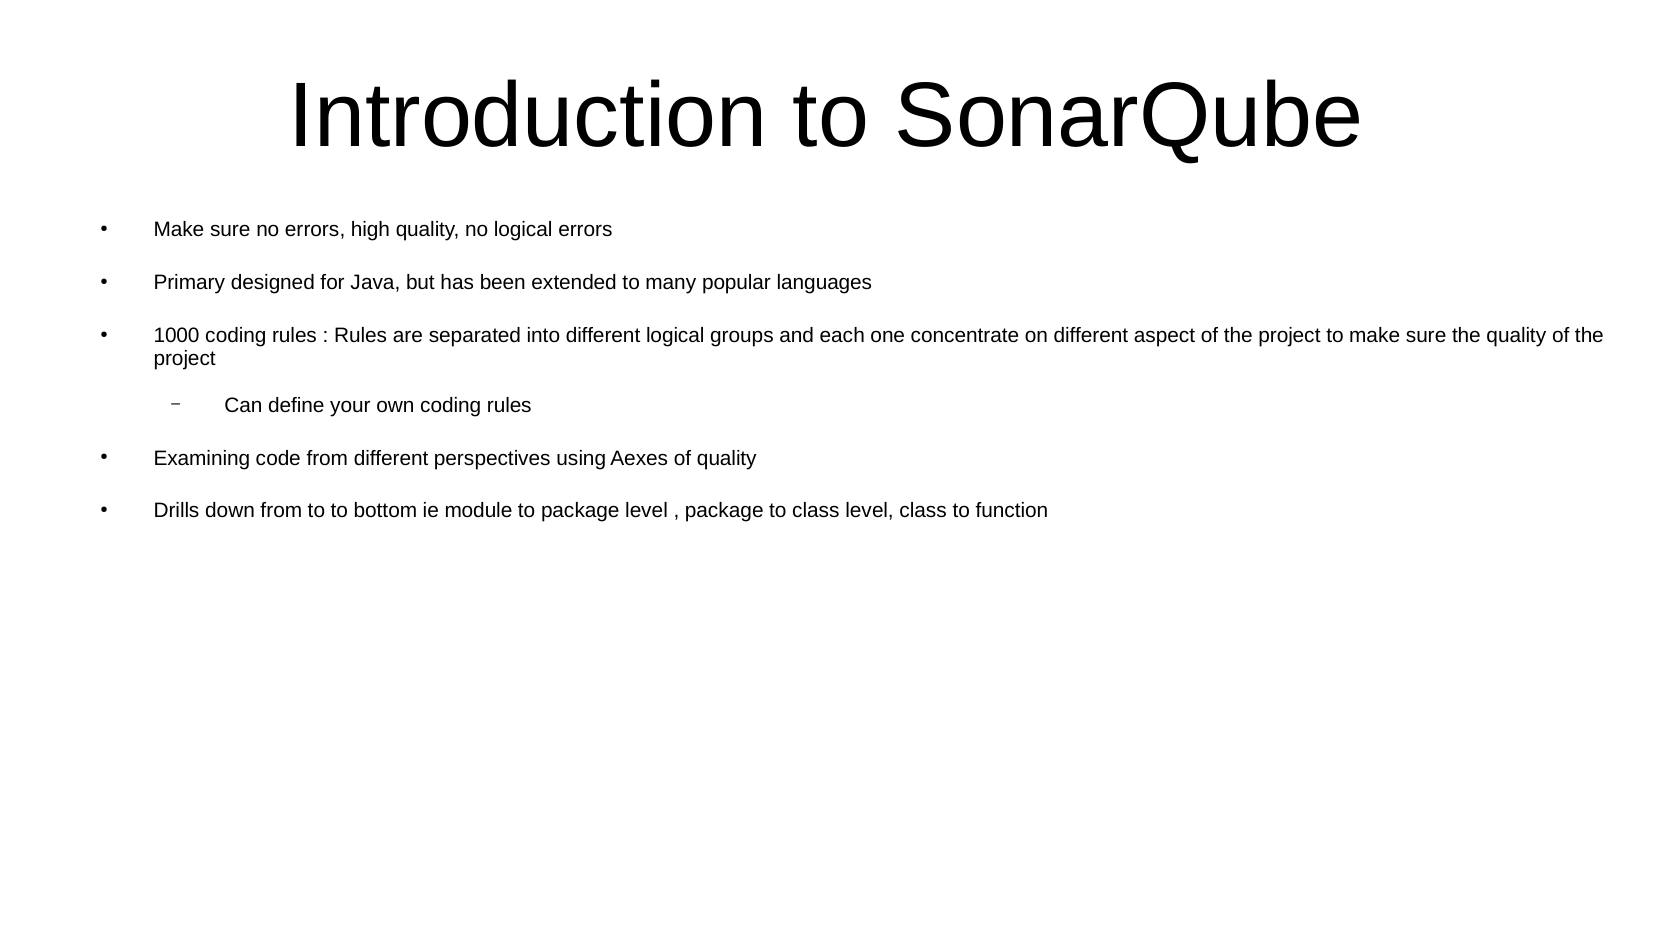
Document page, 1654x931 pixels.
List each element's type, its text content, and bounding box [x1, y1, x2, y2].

list Make sure no errors, high quality, no logical errors Primary designed for Java, but has been extended to many popular languages 1000 coding rules : Rules are separated into different logical groups and each one concentrate on different aspect of the project to make sure the quality of the project Can define your own coding rules Examining code from different perspectives using Aexes of quality Drills down from to to bottom ie module to package level , package to class level, class to function [82, 217, 1621, 901]
title Introduction to SonarQube [82, 37, 1571, 193]
